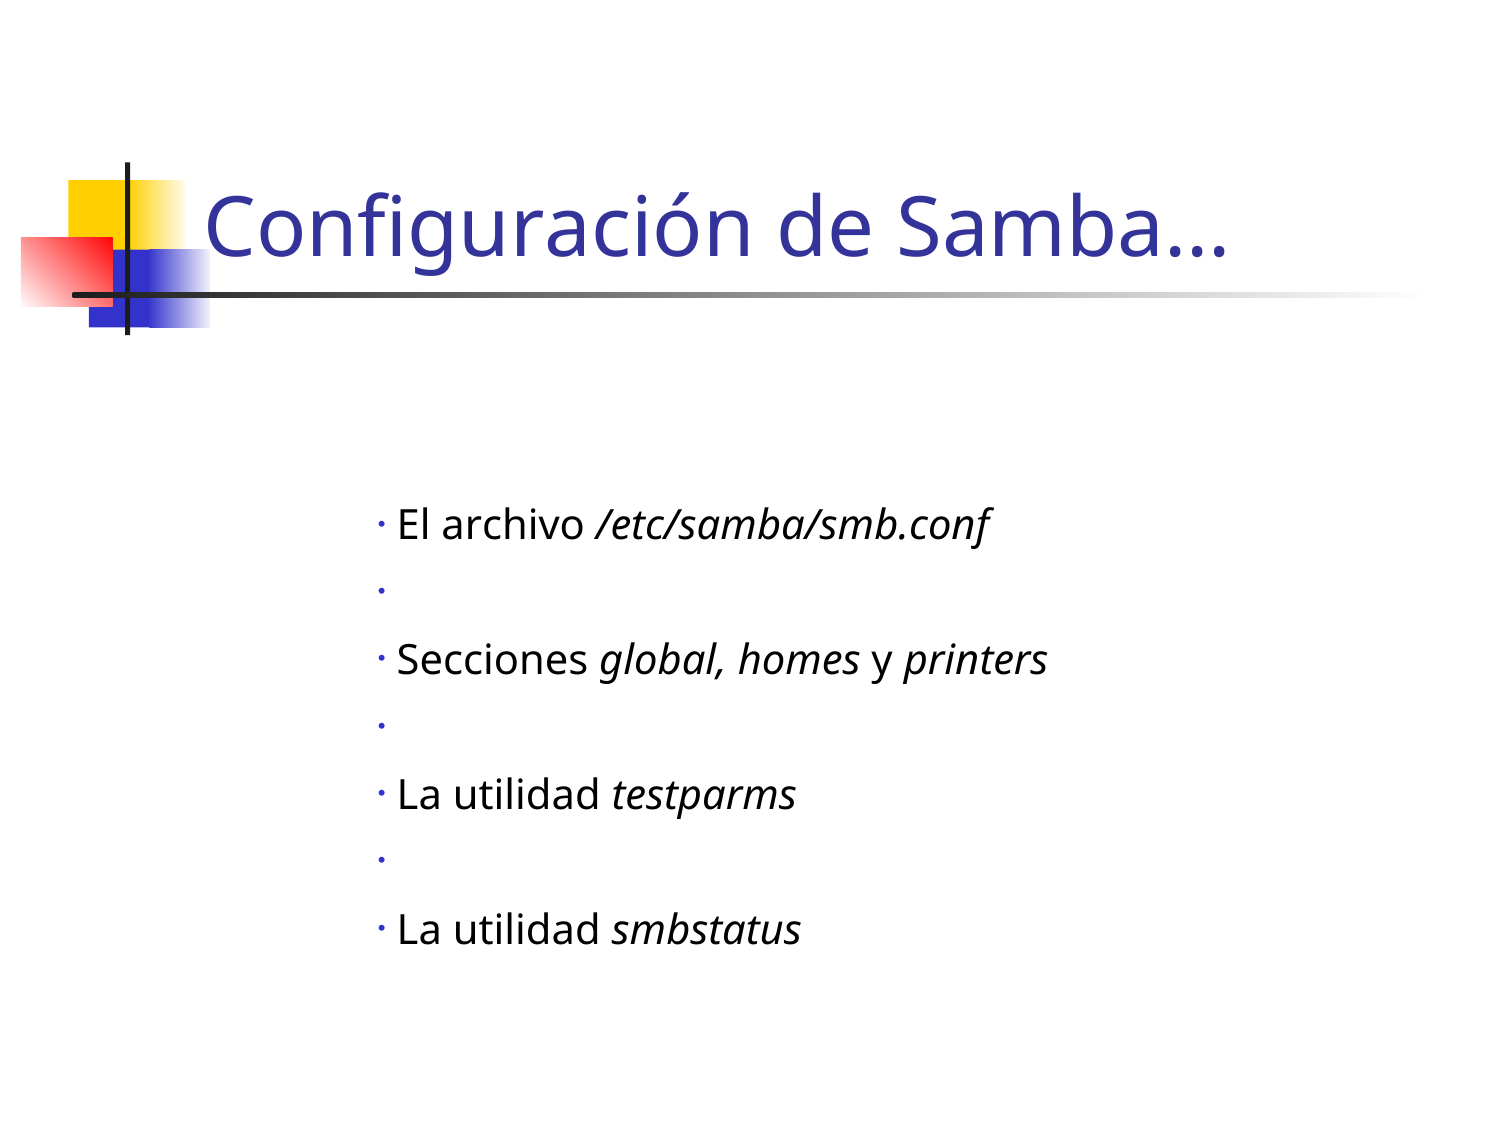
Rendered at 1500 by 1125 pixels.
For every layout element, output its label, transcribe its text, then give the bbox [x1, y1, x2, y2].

text_box El archivo /etc/samba/smb.conf Secciones global, homes y printers La utilidad testparms La utilidad smbstatus [362, 487, 1413, 951]
title Configuración de Samba... [188, 101, 1468, 289]
